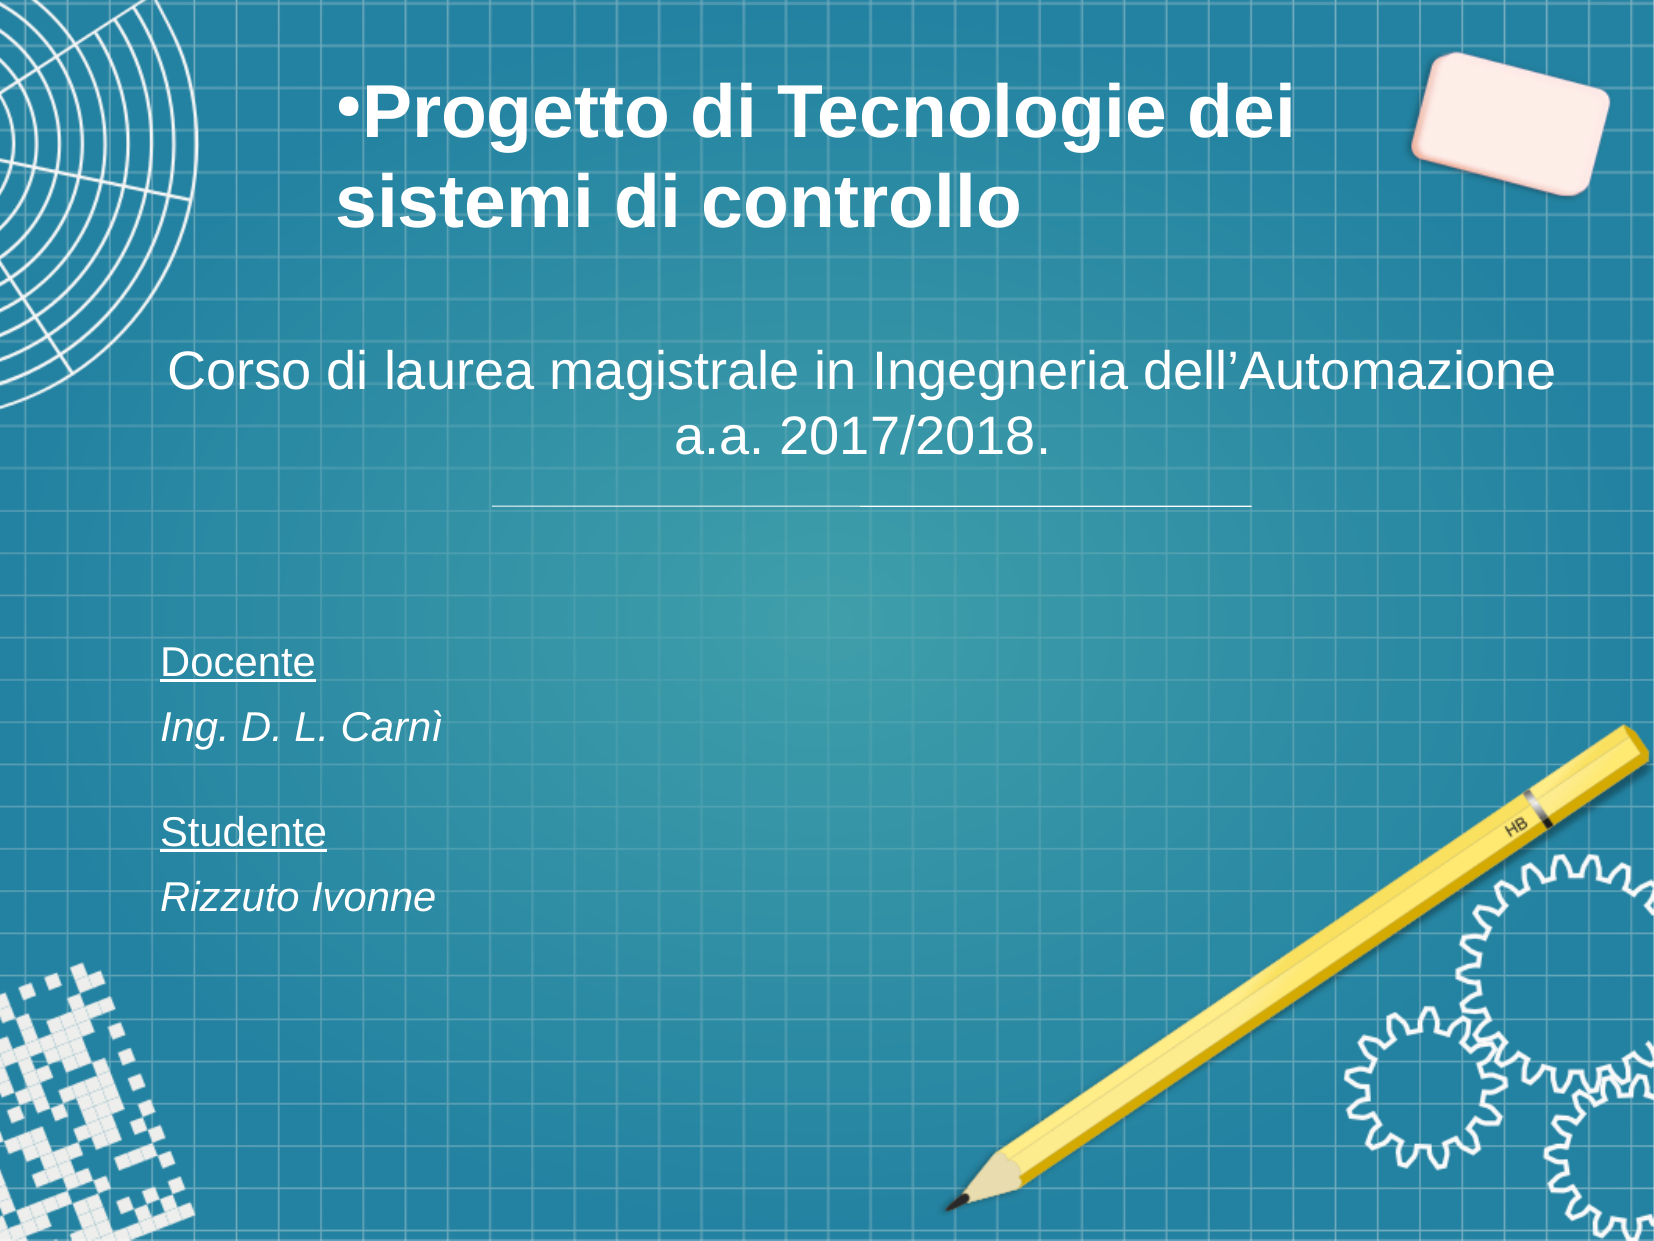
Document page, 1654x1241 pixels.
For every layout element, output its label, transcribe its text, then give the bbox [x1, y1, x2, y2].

title Progetto di Tecnologie dei sistemi di controllo [82, 49, 1571, 257]
text_box Corso di laurea magistrale in Ingegneria dell’Automazione a.a. 2017/2018. [160, 256, 1566, 545]
picture [0, 0, 1654, 1241]
list Docente Ing. D. L. Carnì Studente Rizzuto Ivonne [160, 620, 1622, 1125]
